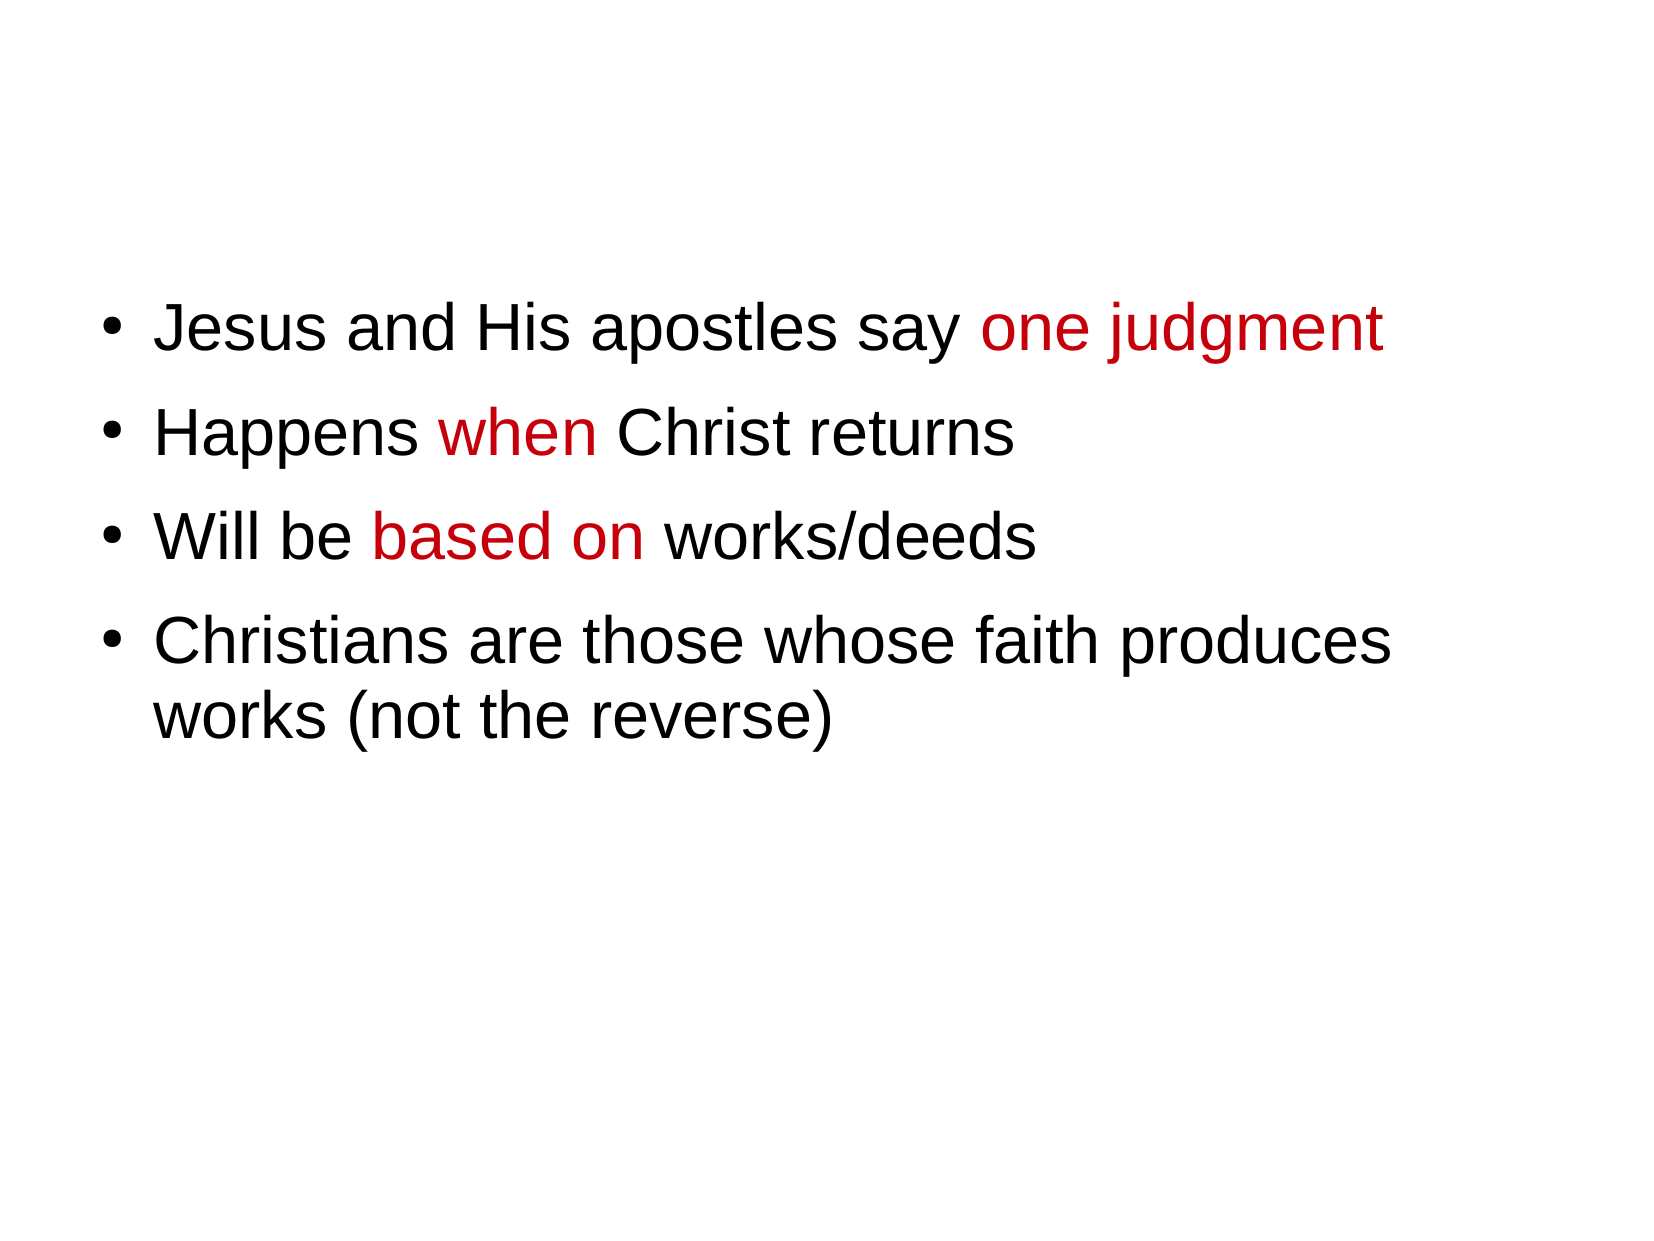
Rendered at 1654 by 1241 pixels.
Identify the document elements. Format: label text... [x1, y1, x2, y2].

list Jesus and His apostles say one judgment Happens when Christ returns Will be based on works/deeds Christians are those whose faith produces works (not the reverse) [82, 290, 1571, 1109]
